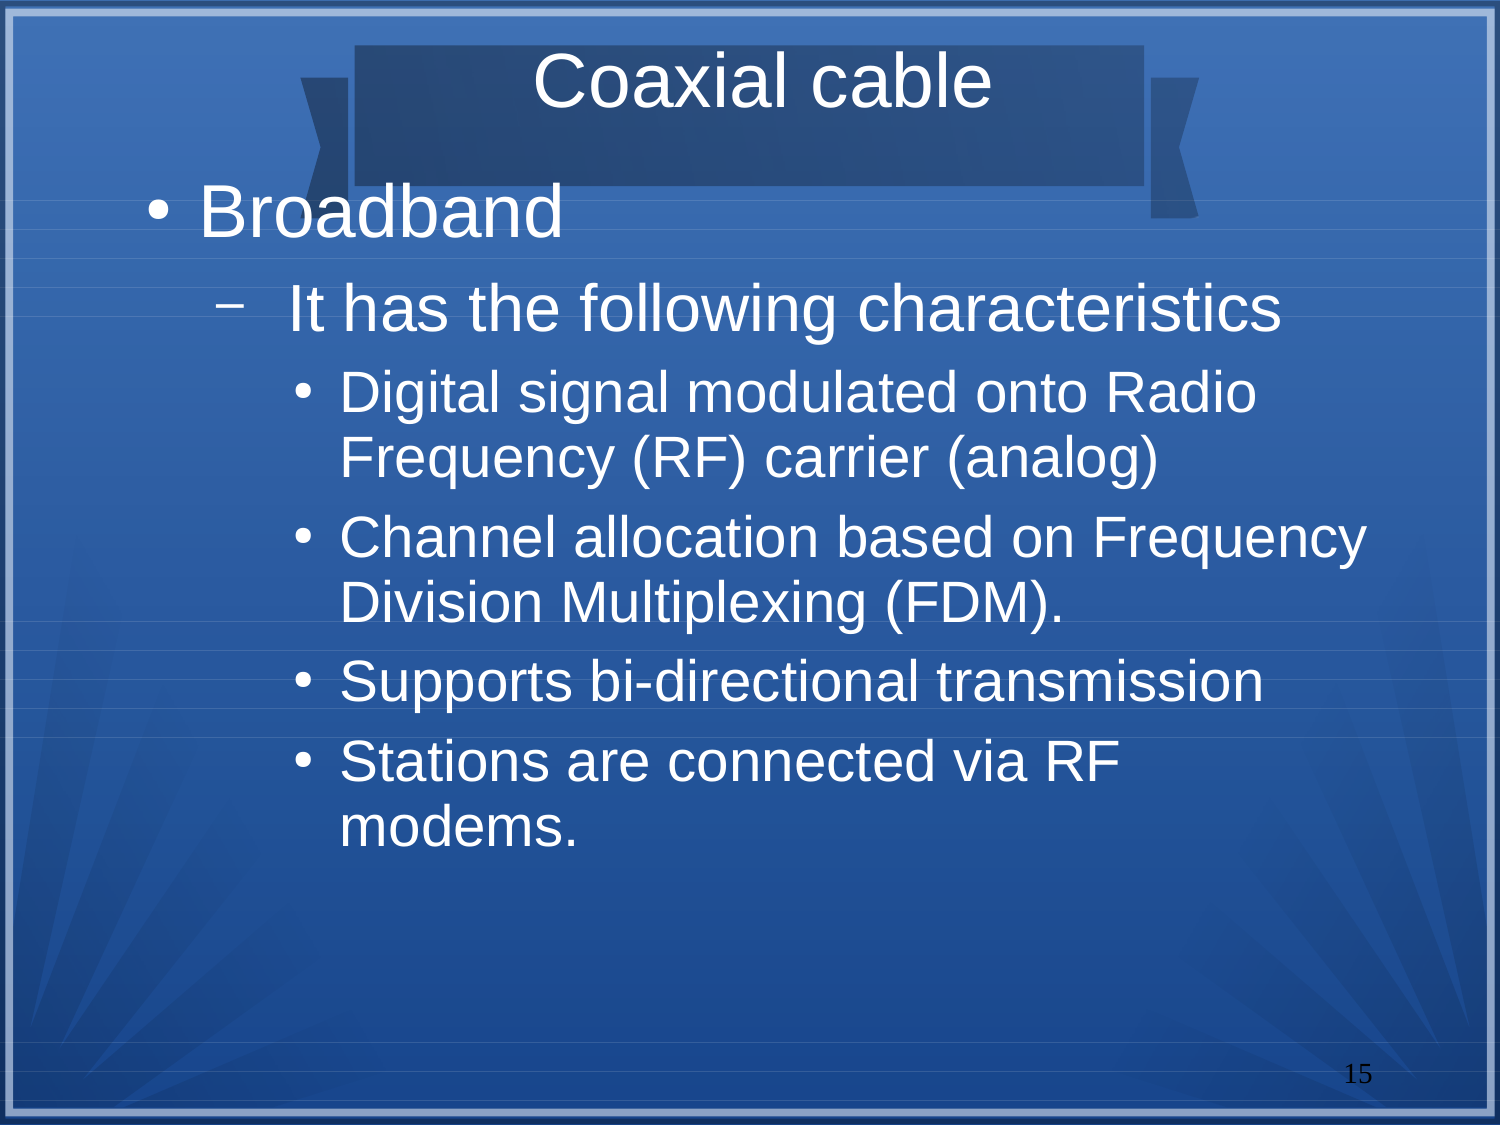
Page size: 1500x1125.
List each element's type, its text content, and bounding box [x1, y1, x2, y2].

title Coaxial cable [112, 0, 1388, 162]
list Broadband It has the following characteristics Digital signal modulated onto Radio Frequency (RF) carrier (analog) Channel allocation based on Frequency Division Multiplexing (FDM). Supports bi-directional transmission Stations are connected via RF modems. [112, 162, 1388, 1025]
text_box 47 [1074, 1050, 1388, 1125]
